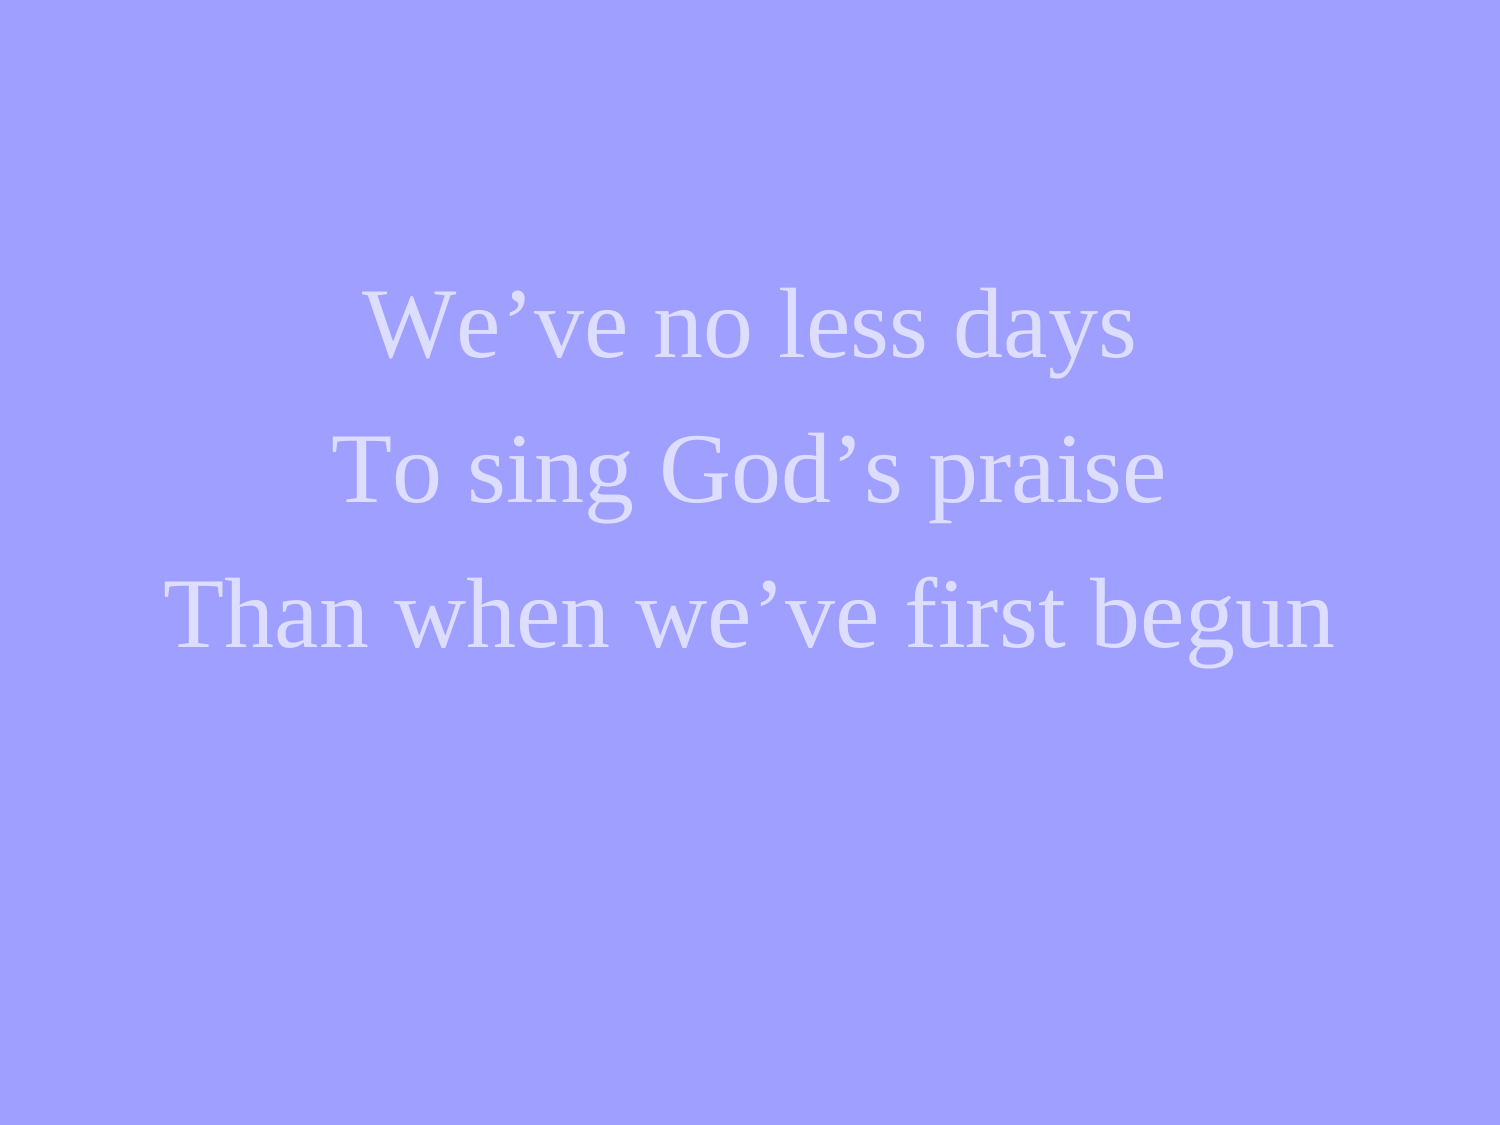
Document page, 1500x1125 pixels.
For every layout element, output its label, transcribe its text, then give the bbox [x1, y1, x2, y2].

list We’ve no less days To sing God’s praise Than when we’ve first begun [112, 249, 1388, 1000]
